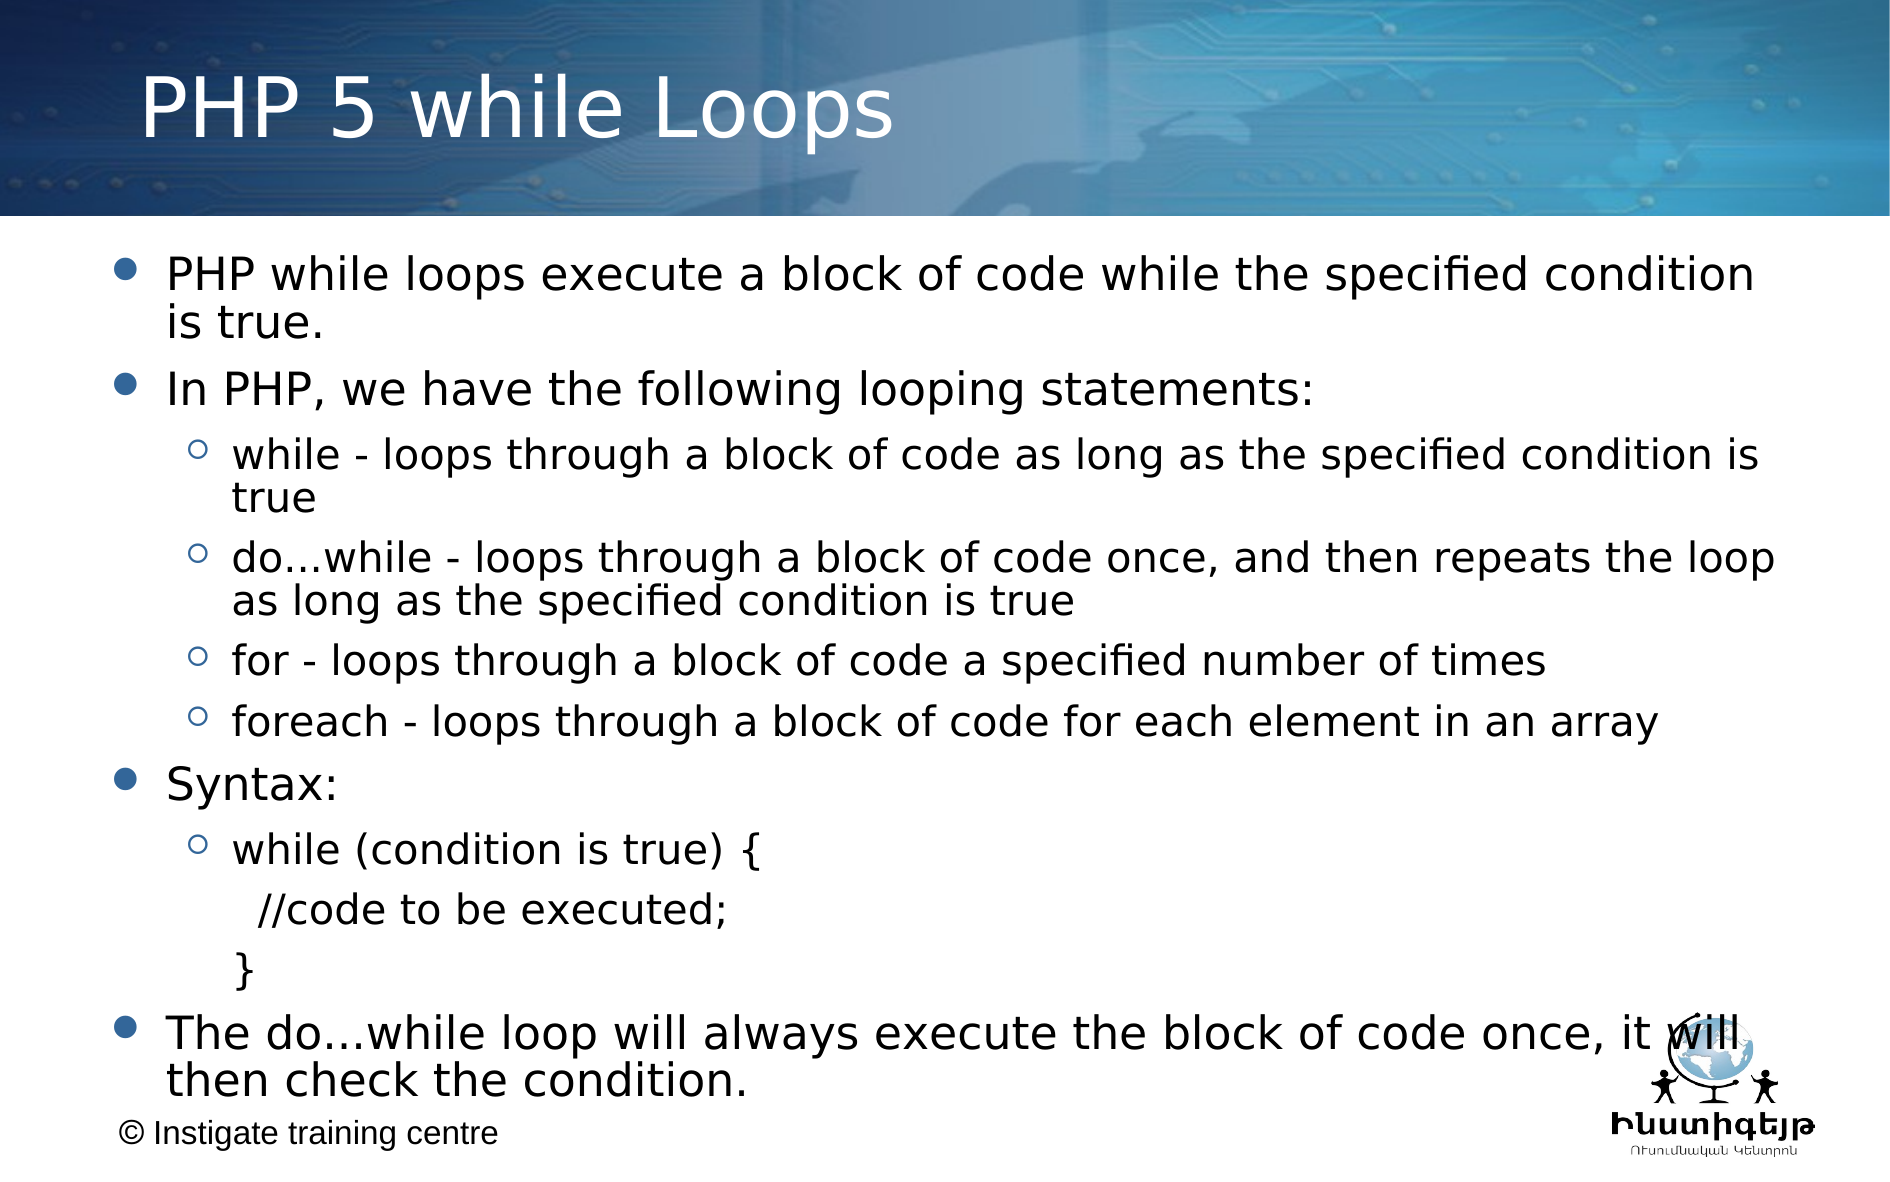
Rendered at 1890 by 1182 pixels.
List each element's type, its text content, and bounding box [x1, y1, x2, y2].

picture [0, 0, 1890, 216]
list PHP while loops execute a block of code while the specified condition is true. In PHP, we have the following looping statements: while - loops through a block of code as long as the specified condition is true do...while - loops through a block of code once, and then repeats the loop as long as the specified condition is true for - loops through a block of code a specified number of times foreach - loops through a block of code for each element in an array Syntax: while (condition is true) { //code to be executed; } The do...while loop will always execute the block of code once, it will then check the condition. [110, 252, 1801, 280]
picture [1612, 1012, 1815, 1157]
